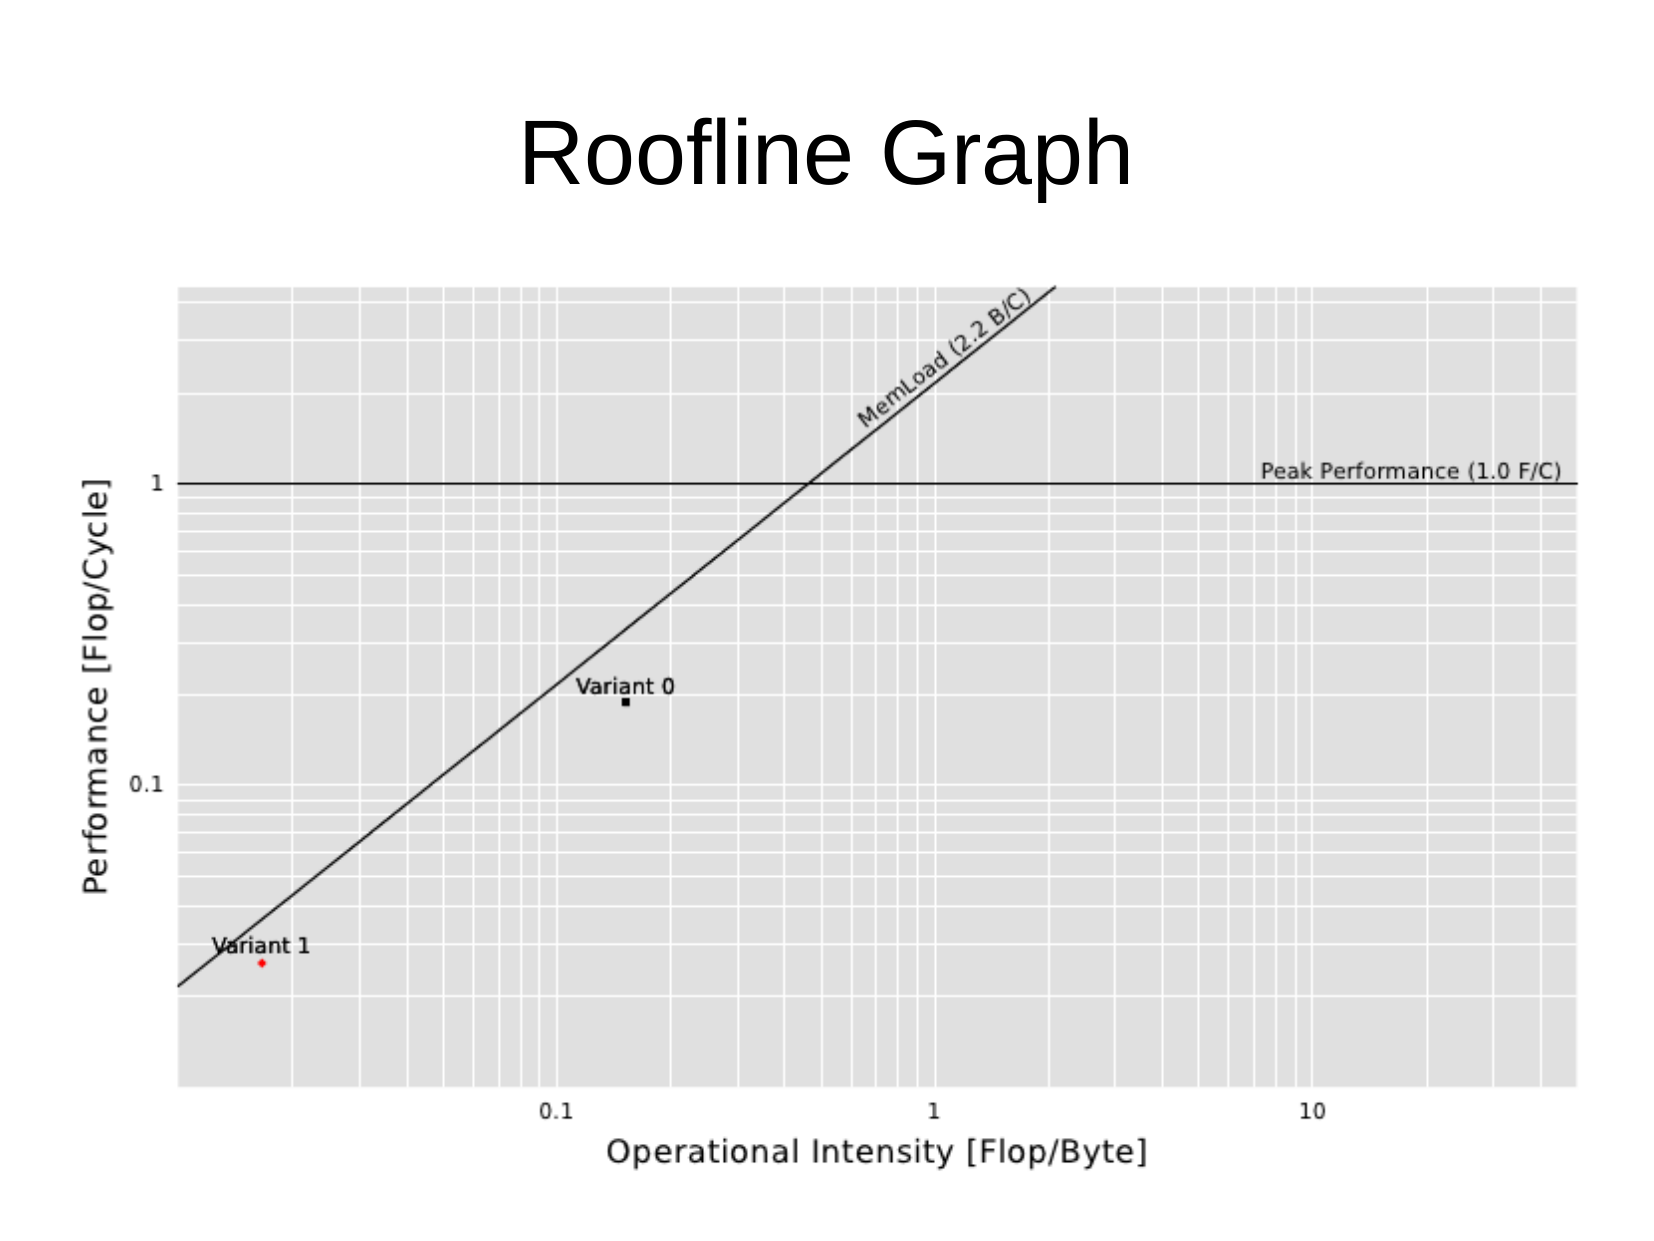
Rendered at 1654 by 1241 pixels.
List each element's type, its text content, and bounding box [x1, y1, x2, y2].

title Roofline Graph [82, 49, 1571, 257]
picture [0, 279, 1654, 1183]
